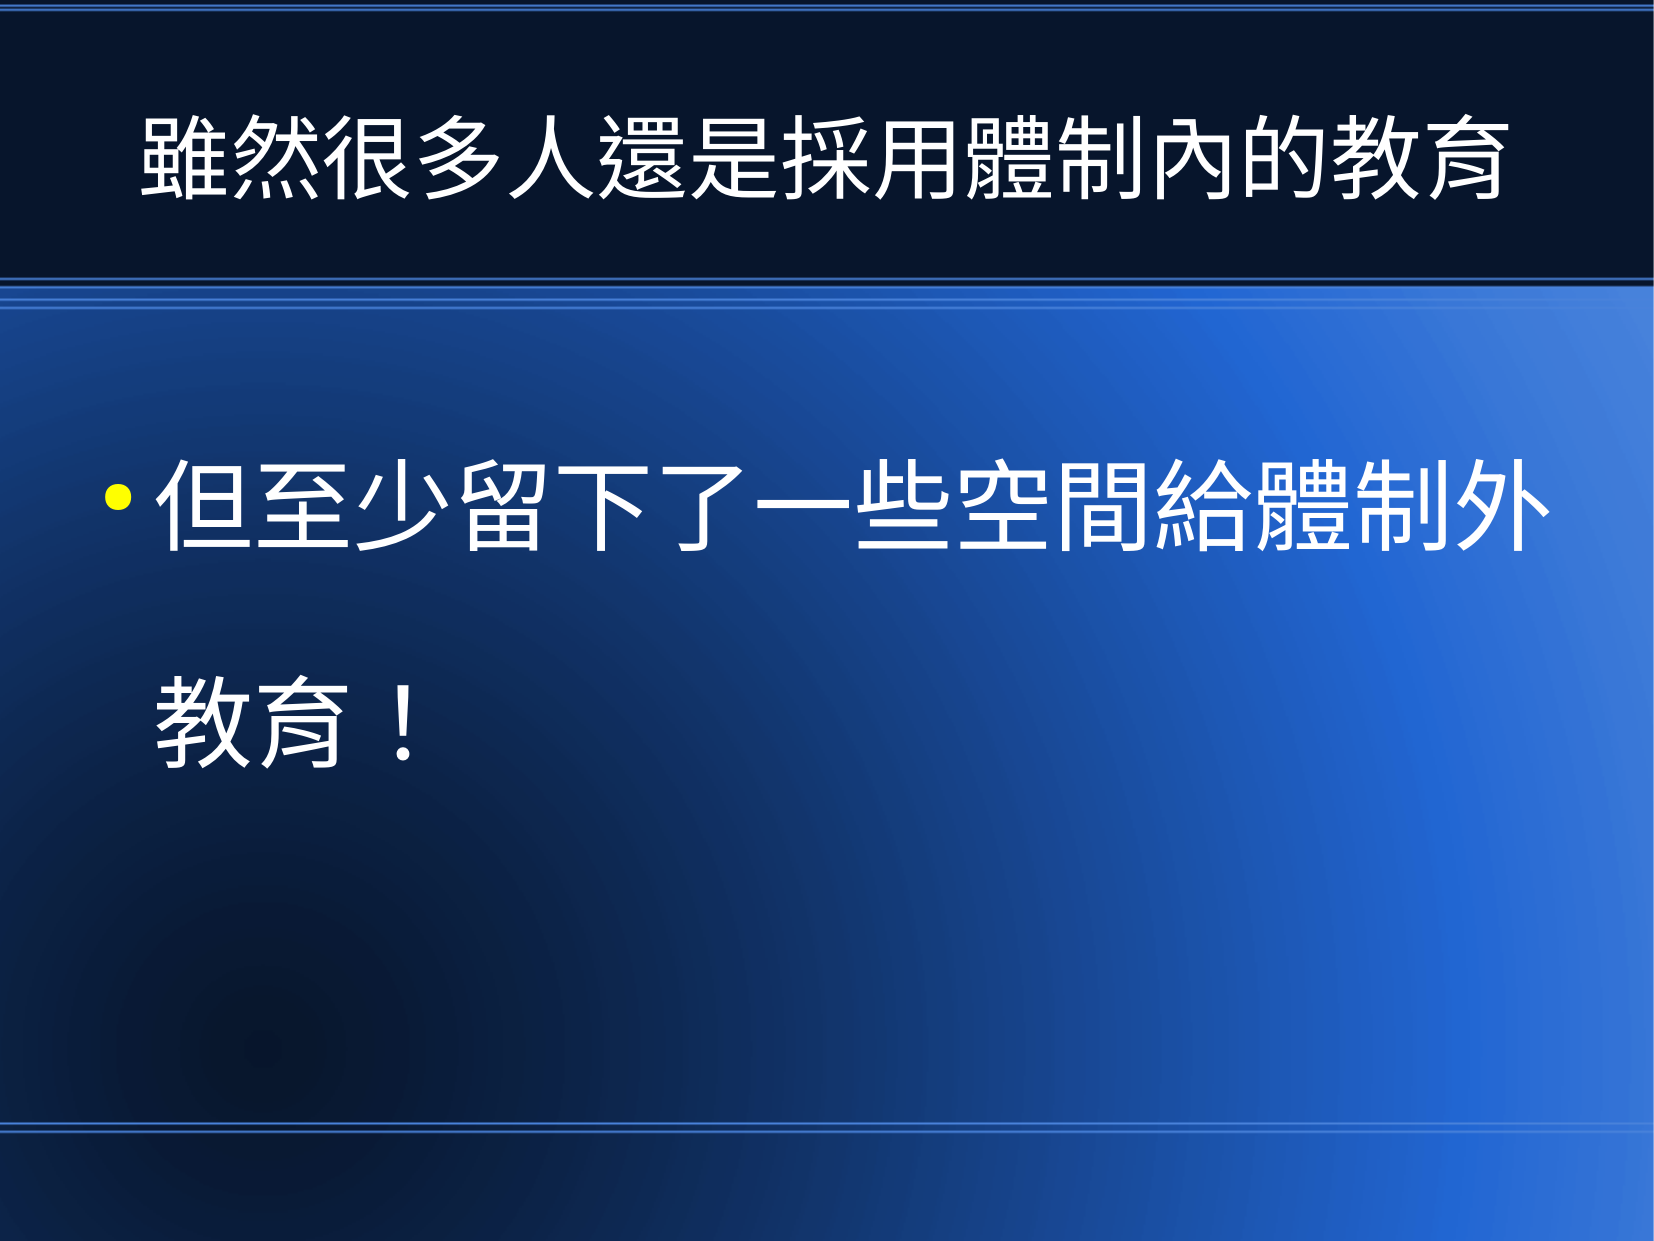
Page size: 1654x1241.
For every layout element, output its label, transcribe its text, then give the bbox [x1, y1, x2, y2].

picture [0, 0, 1654, 1241]
title 雖然很多人還是採用體制內的教育 [82, 49, 1571, 257]
list 但至少留下了一些空間給體制外教育！ [82, 355, 1571, 1241]
